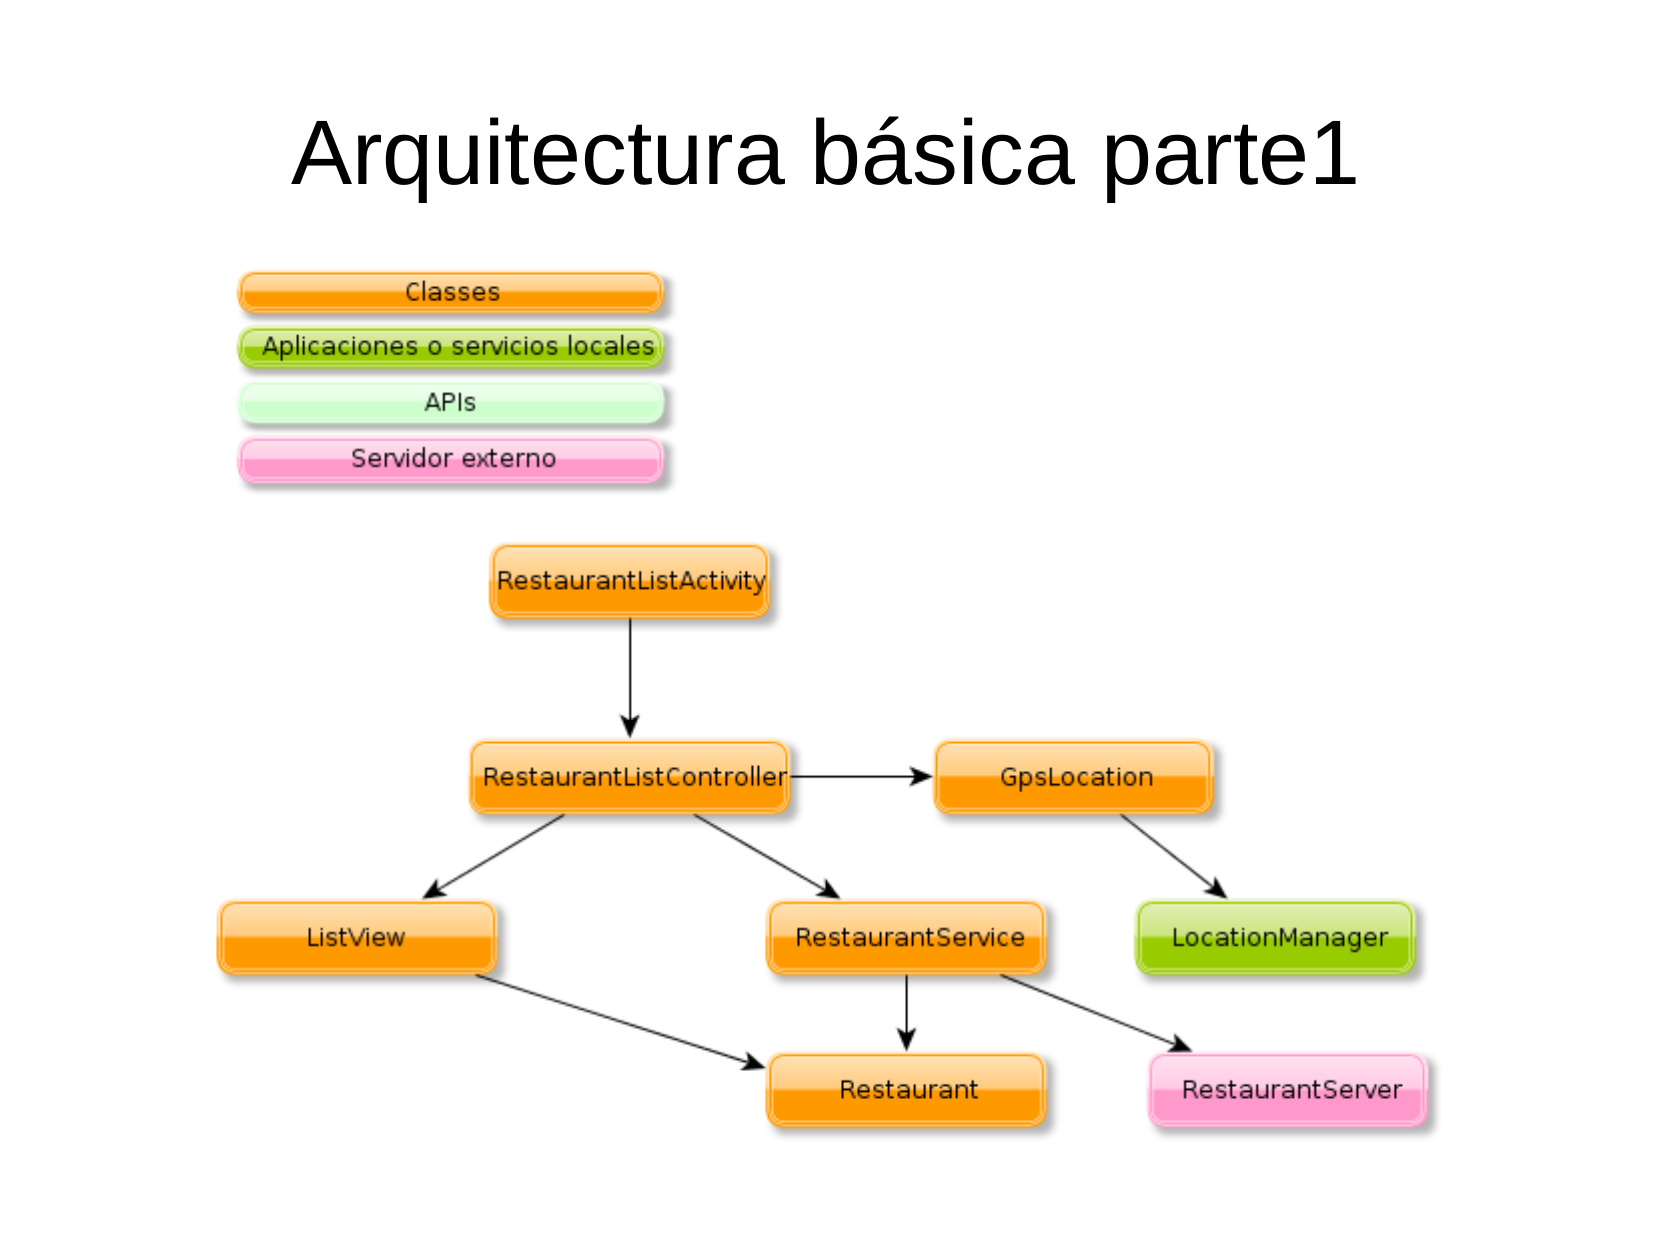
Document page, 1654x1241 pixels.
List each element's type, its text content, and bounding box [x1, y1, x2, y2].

picture [187, 239, 1471, 1177]
title Arquitectura básica parte1 [82, 49, 1571, 257]
